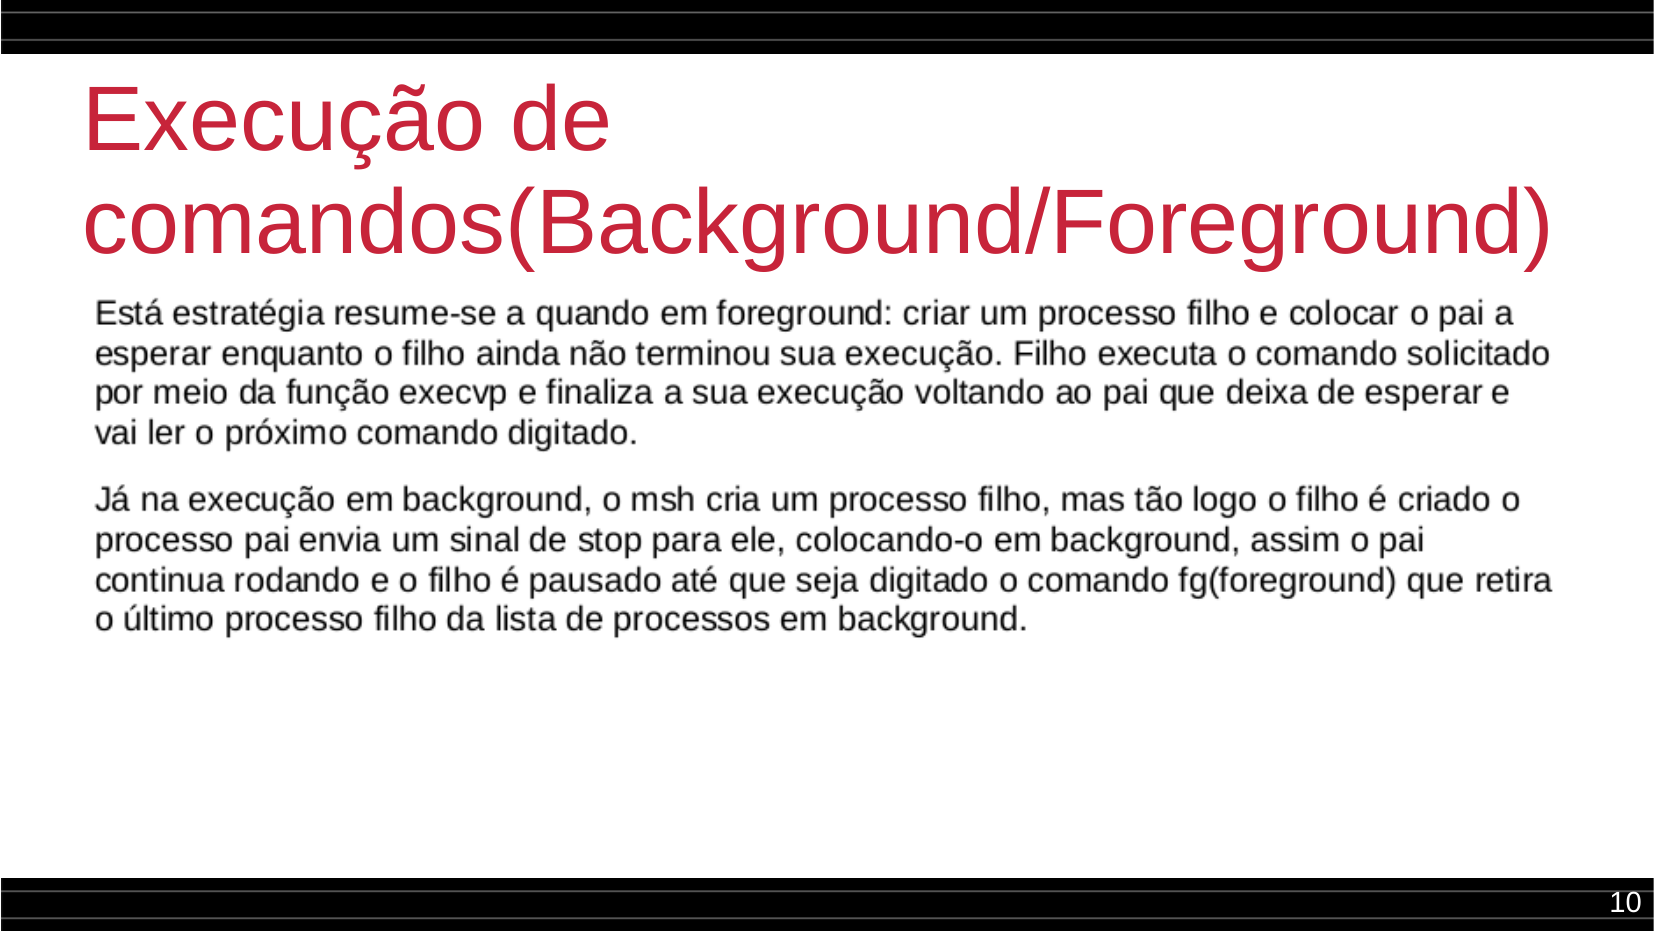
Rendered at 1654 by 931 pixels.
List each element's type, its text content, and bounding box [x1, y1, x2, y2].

picture [1, 0, 1654, 54]
picture [60, 295, 1607, 650]
picture [1, 878, 1654, 931]
title Execução de comandos(Background/Foreground) [82, 67, 1571, 273]
